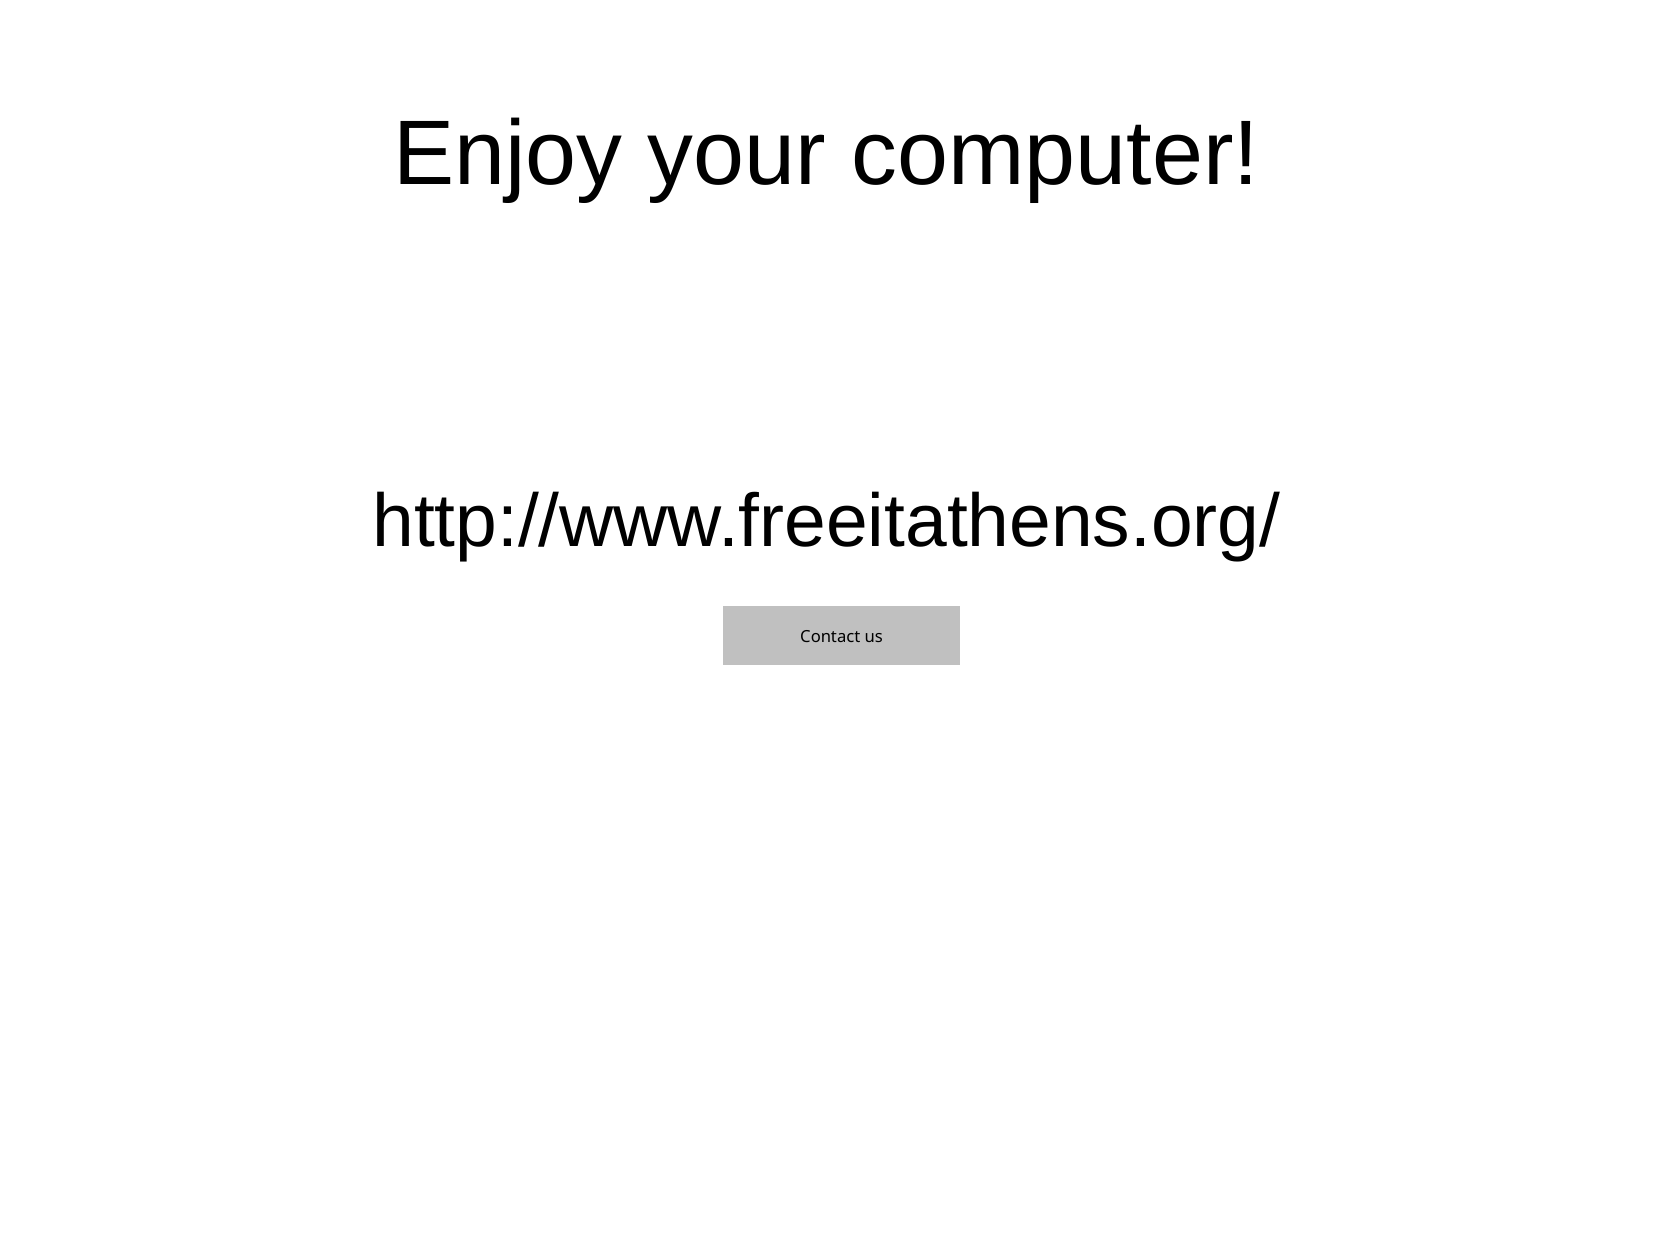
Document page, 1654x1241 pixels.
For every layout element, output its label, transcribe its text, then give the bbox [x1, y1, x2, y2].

subtitle http://www.freeitathens.org/ [82, 290, 1571, 751]
title Enjoy your computer! [82, 49, 1571, 257]
